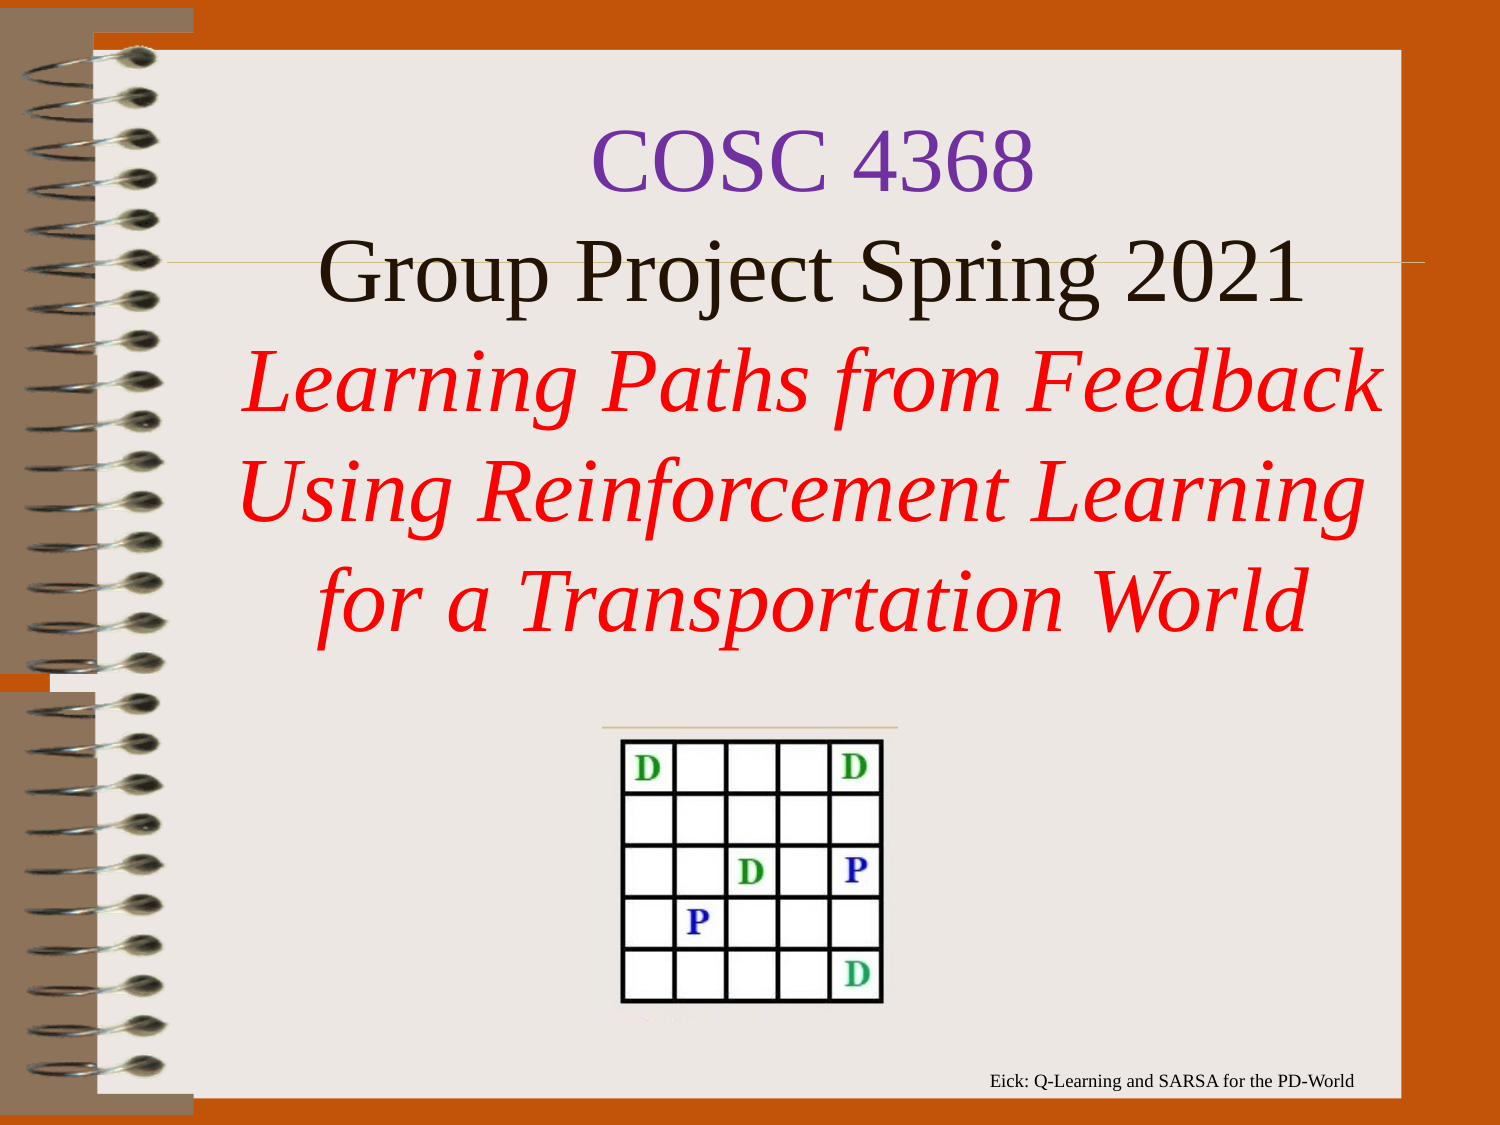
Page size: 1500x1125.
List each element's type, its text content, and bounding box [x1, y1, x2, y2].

picture [0, 8, 194, 674]
picture [0, 692, 194, 1115]
picture [602, 724, 898, 1021]
title COSC 4368 Group Project Spring 2021 Learning Paths from Feedback Using Reinforcement Learning for a Transportation World [188, 37, 1439, 713]
